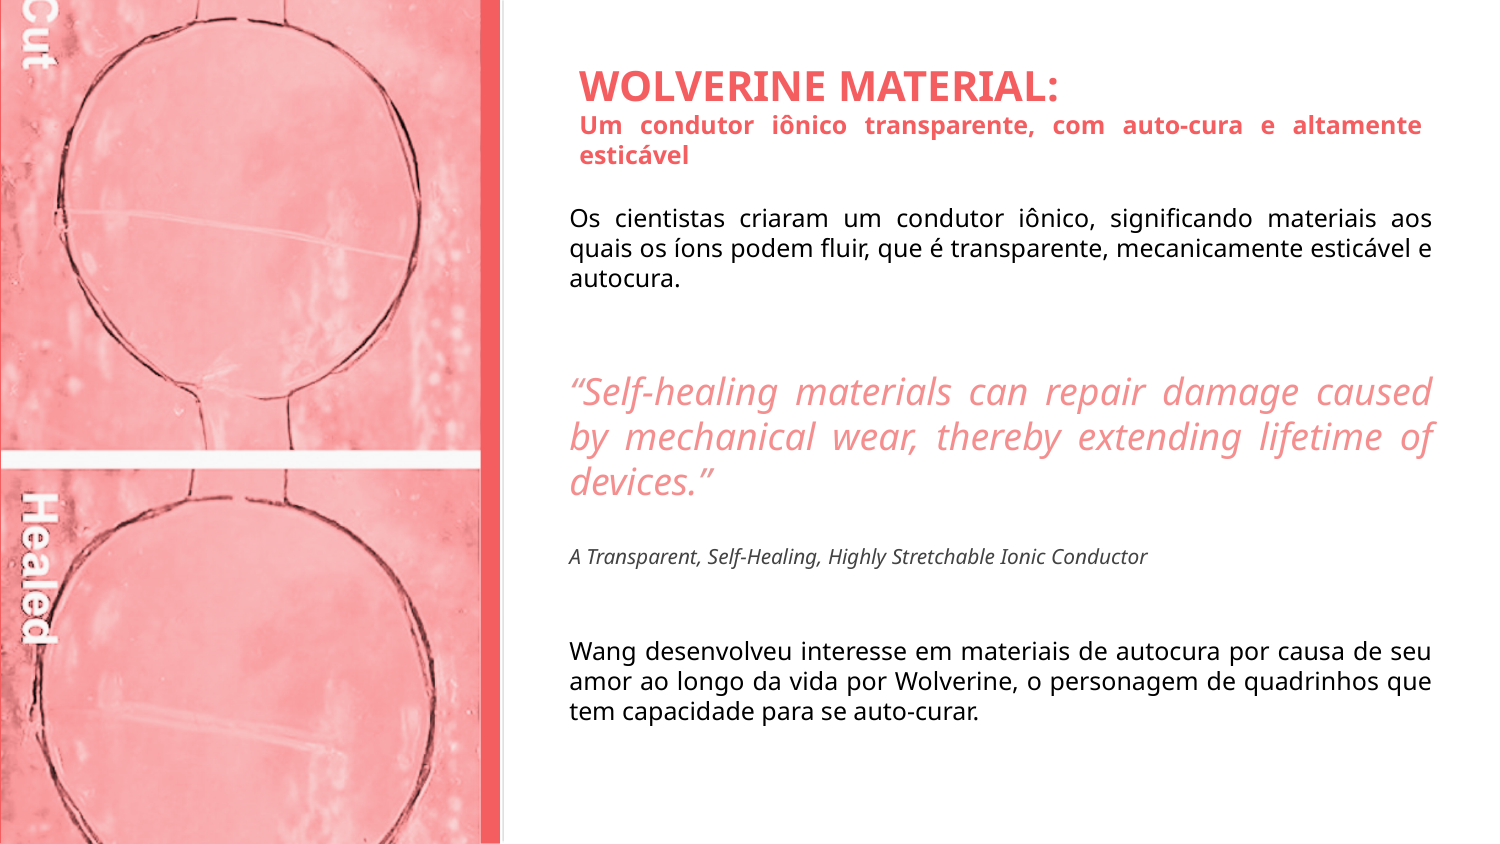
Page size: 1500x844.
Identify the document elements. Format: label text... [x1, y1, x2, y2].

text_box WOLVERINE MATERIAL: Um condutor iônico transparente, com auto-cura e altamente esticável [564, 44, 1439, 154]
picture [0, 0, 481, 844]
list Os cientistas criaram um condutor iônico, significando materiais aos quais os íons podem fluir, que é transparente, mecanicamente esticável e autocura. “Self-healing materials can repair damage caused by mechanical wear, thereby extending lifetime of devices.” A Transparent, Self-Healing, Highly Stretchable Ionic Conductor Wang desenvolveu interesse em materiais de autocura por causa de seu amor ao longo da vida por Wolverine, o personagem de quadrinhos que tem capacidade para se auto-curar. [554, 187, 1449, 729]
